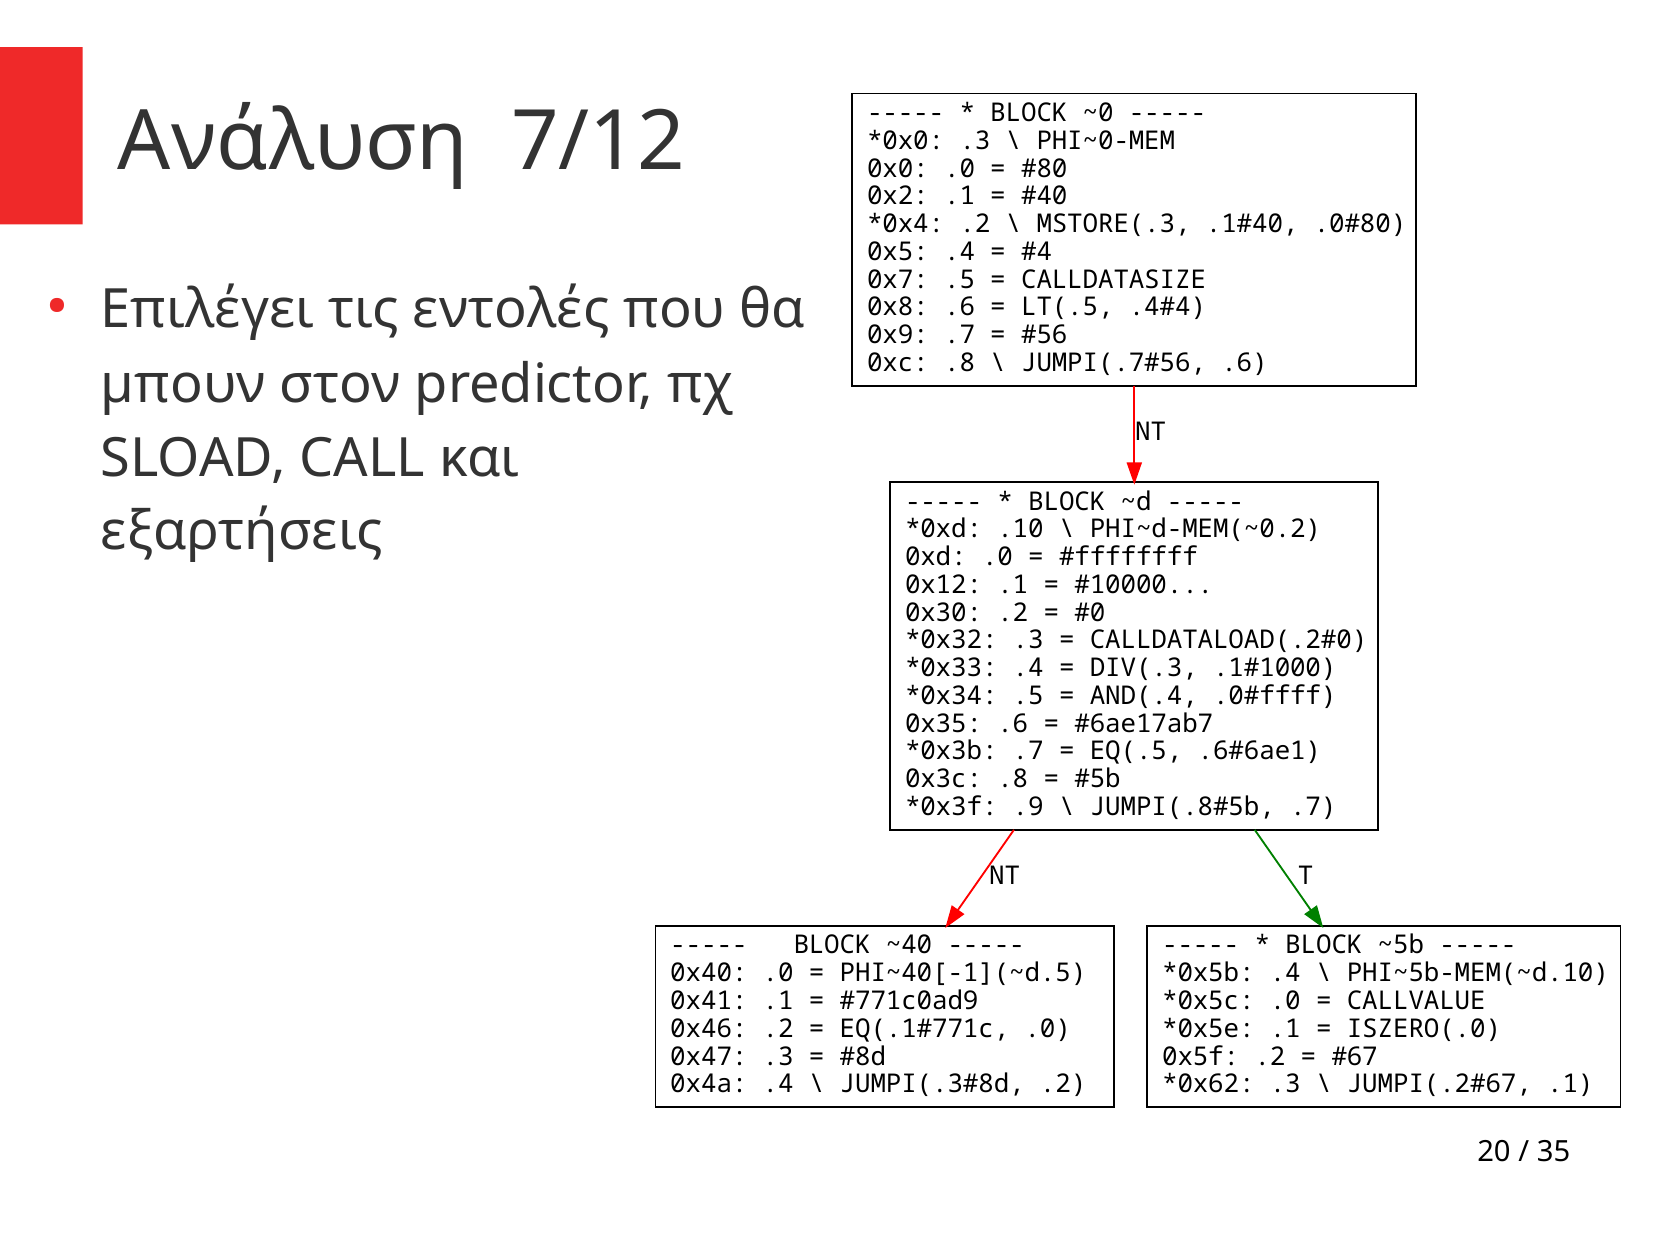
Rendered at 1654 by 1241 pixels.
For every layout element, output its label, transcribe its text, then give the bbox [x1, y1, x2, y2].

title Ανάλυση 7/12 [117, 33, 1571, 241]
picture [647, 84, 1629, 1117]
list Επιλέγει τις εντολές που θα μπουν στον predictor, πχ SLOAD, CALL και εξαρτήσεις [29, 270, 647, 796]
